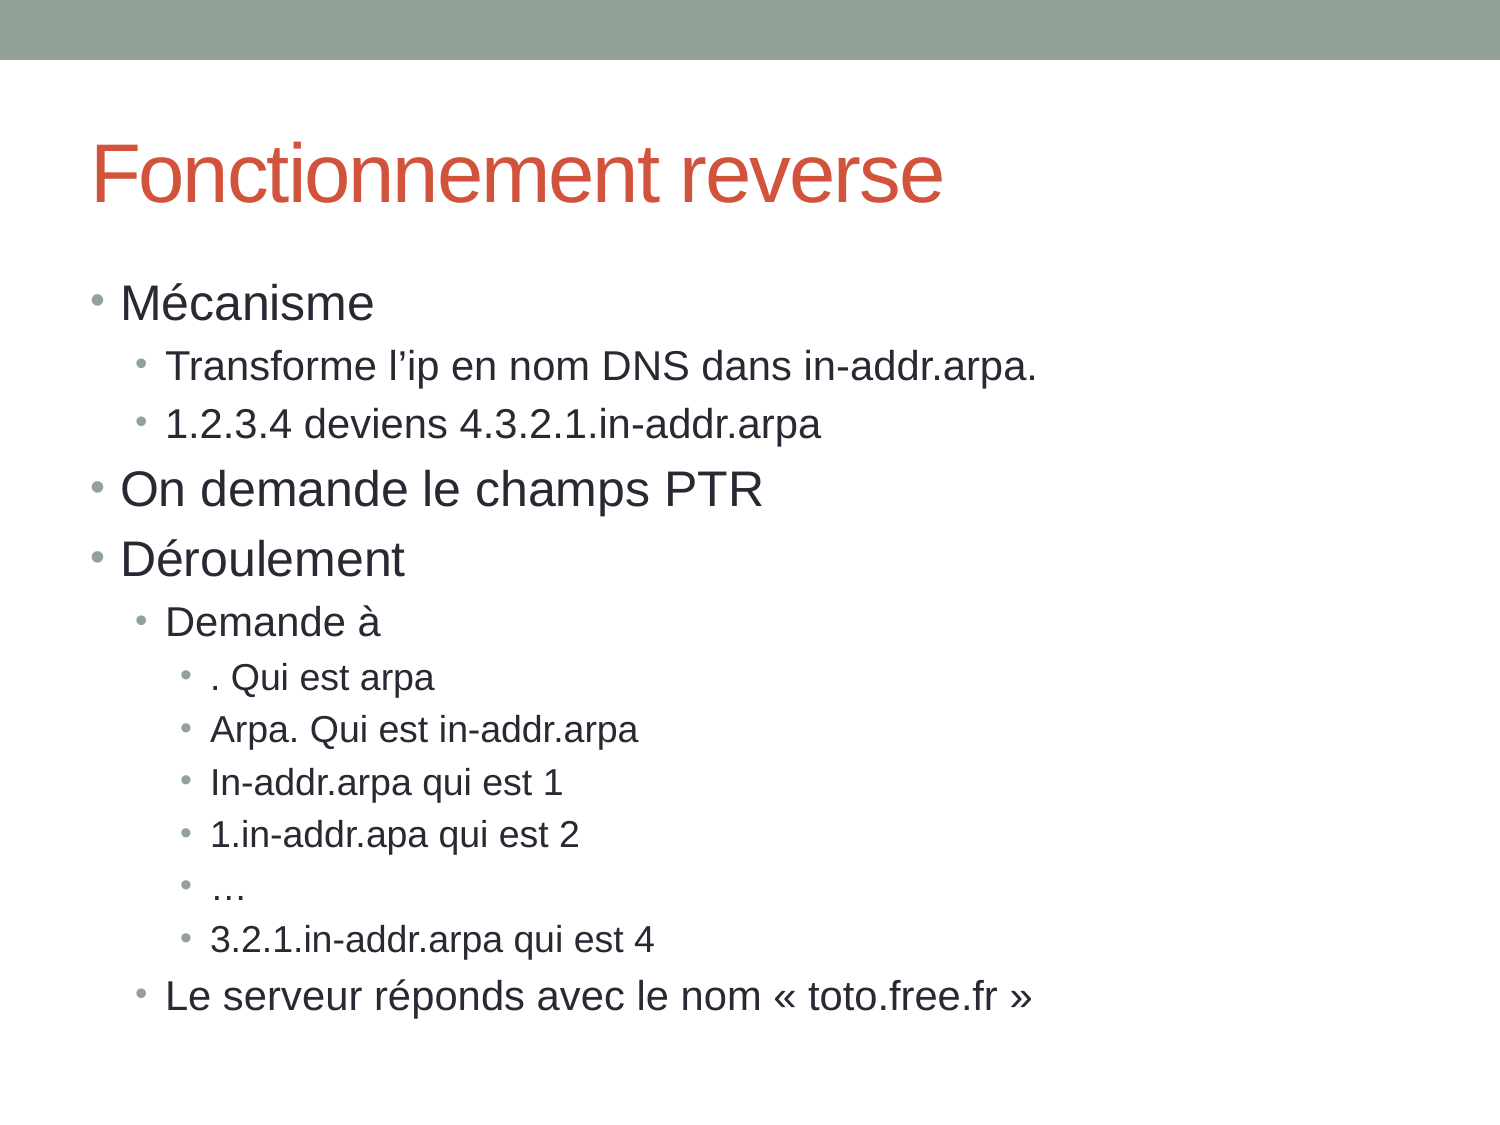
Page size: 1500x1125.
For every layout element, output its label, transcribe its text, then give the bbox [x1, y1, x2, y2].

title Fonctionnement reverse [75, 87, 1425, 250]
list Mécanisme Transforme l’ip en nom DNS dans in-addr.arpa. 1.2.3.4 deviens 4.3.2.1.in-addr.arpa On demande le champs PTR Déroulement Demande à . Qui est arpa Arpa. Qui est in-addr.arpa In-addr.arpa qui est 1 1.in-addr.apa qui est 2 … 3.2.1.in-addr.arpa qui est 4 Le serveur réponds avec le nom « toto.free.fr » [75, 262, 1425, 1063]
